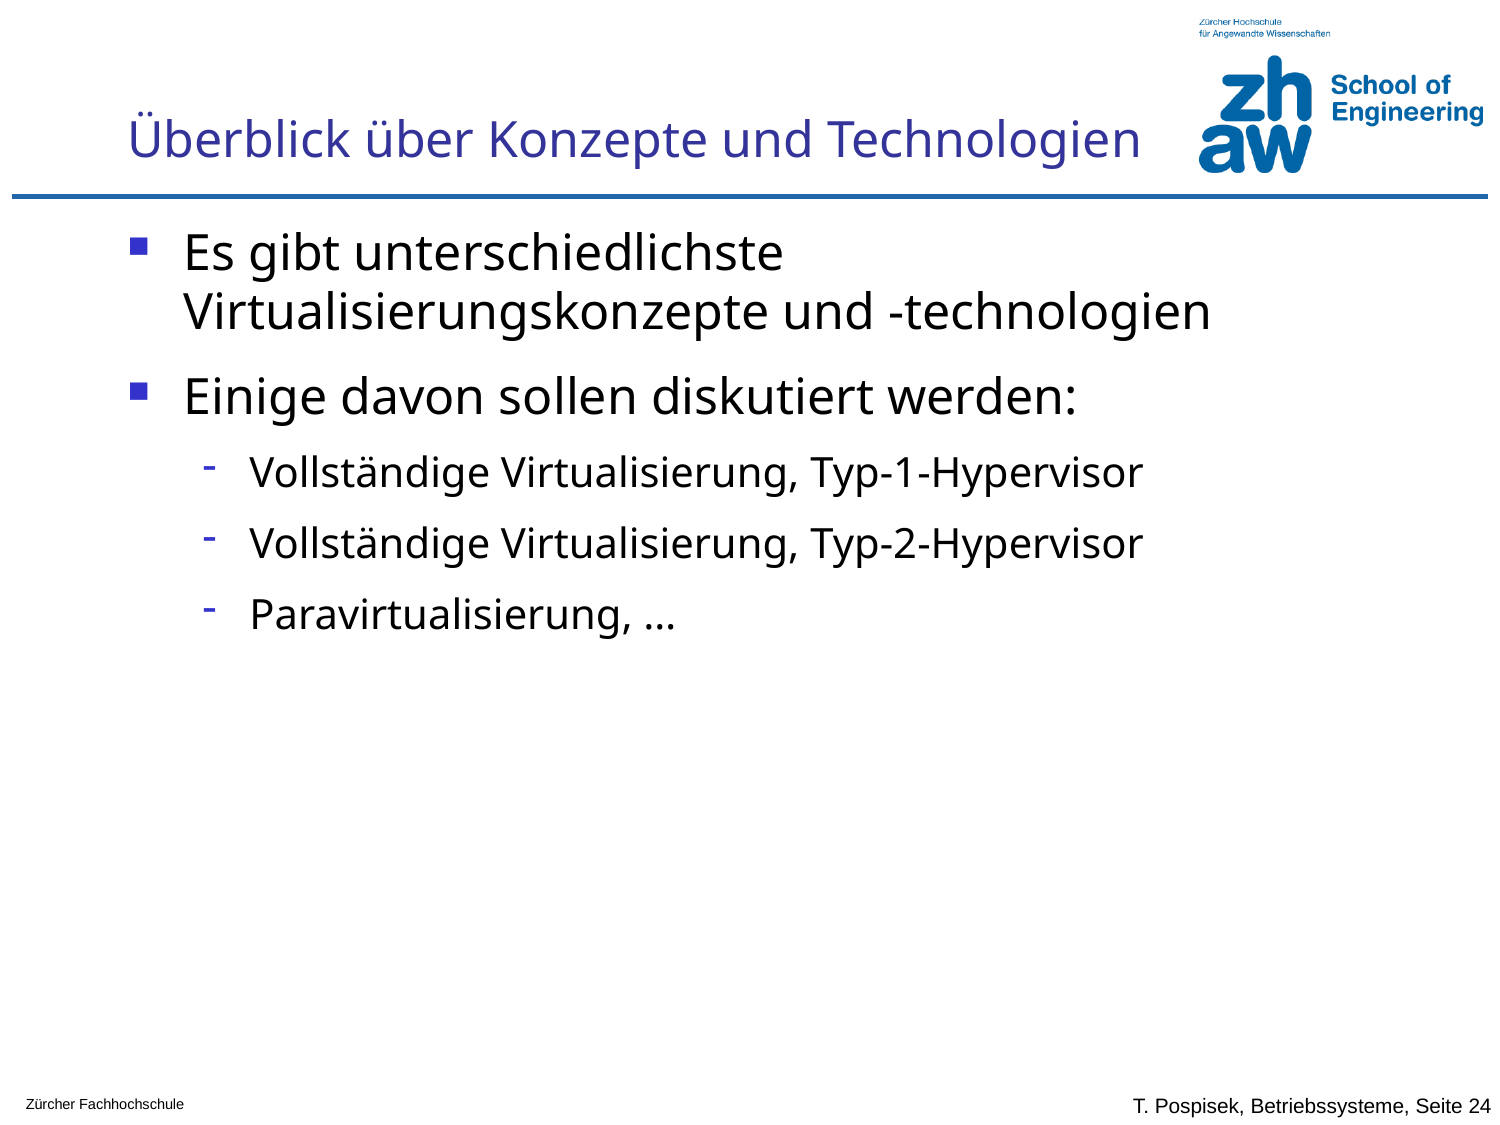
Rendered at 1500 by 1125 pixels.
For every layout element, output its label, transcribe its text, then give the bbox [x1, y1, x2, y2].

title Überblick über Konzepte und Technologien [112, 50, 1391, 175]
picture [1199, 19, 1483, 173]
list Es gibt unterschiedlichste Virtualisierungskonzepte und -technologien Einige davon sollen diskutiert werden: Vollständige Virtualisierung, Typ-1-Hypervisor Vollständige Virtualisierung, Typ-2-Hypervisor Paravirtualisierung, … [112, 212, 1388, 1047]
